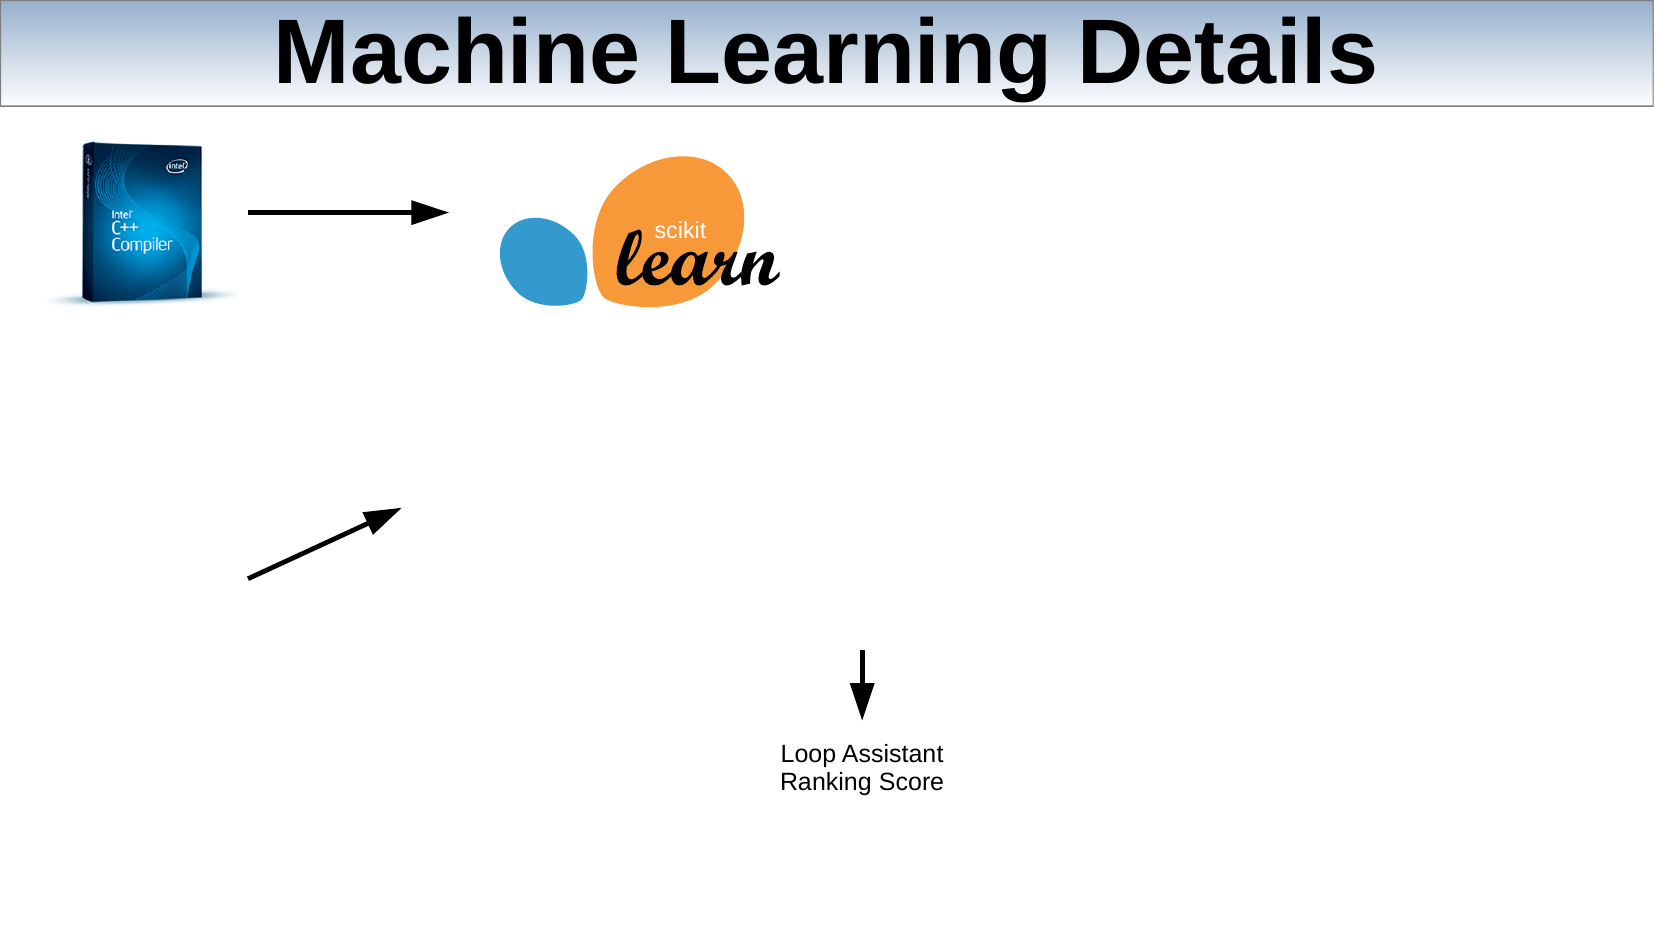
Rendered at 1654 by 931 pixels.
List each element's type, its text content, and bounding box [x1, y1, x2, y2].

text_box Loop Assistant Ranking Score [732, 732, 993, 804]
text_box [0, 103, 1654, 107]
title Machine Learning Details [0, 0, 1654, 103]
picture [47, 141, 237, 308]
picture [499, 156, 780, 308]
